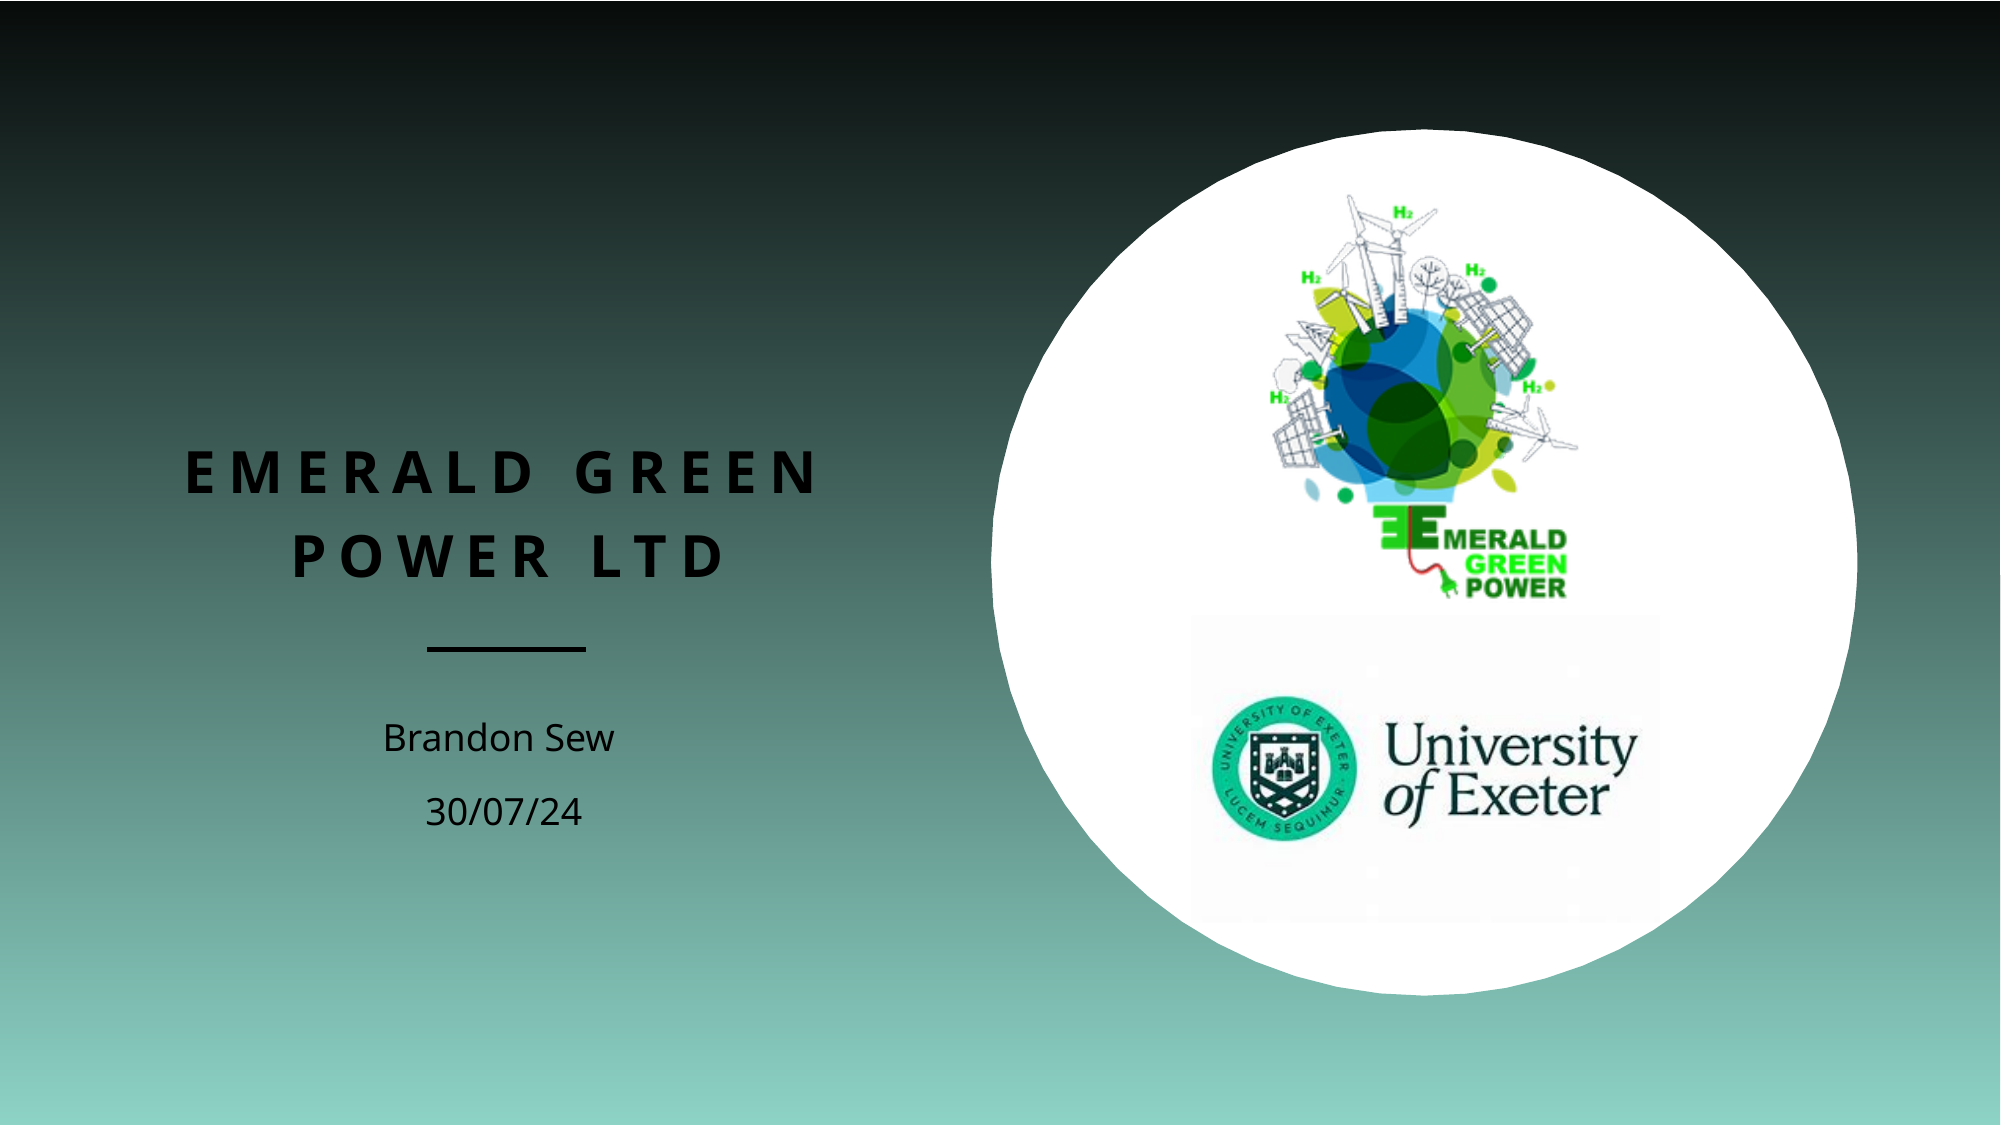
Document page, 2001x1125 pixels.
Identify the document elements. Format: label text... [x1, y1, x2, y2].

picture [1191, 615, 1660, 923]
text_box [0, 0, 2000, 1125]
picture [1269, 191, 1581, 603]
title Emerald Green Power Ltd [162, 362, 851, 597]
subtitle Brandon Sew 30/07/24 [204, 697, 803, 842]
